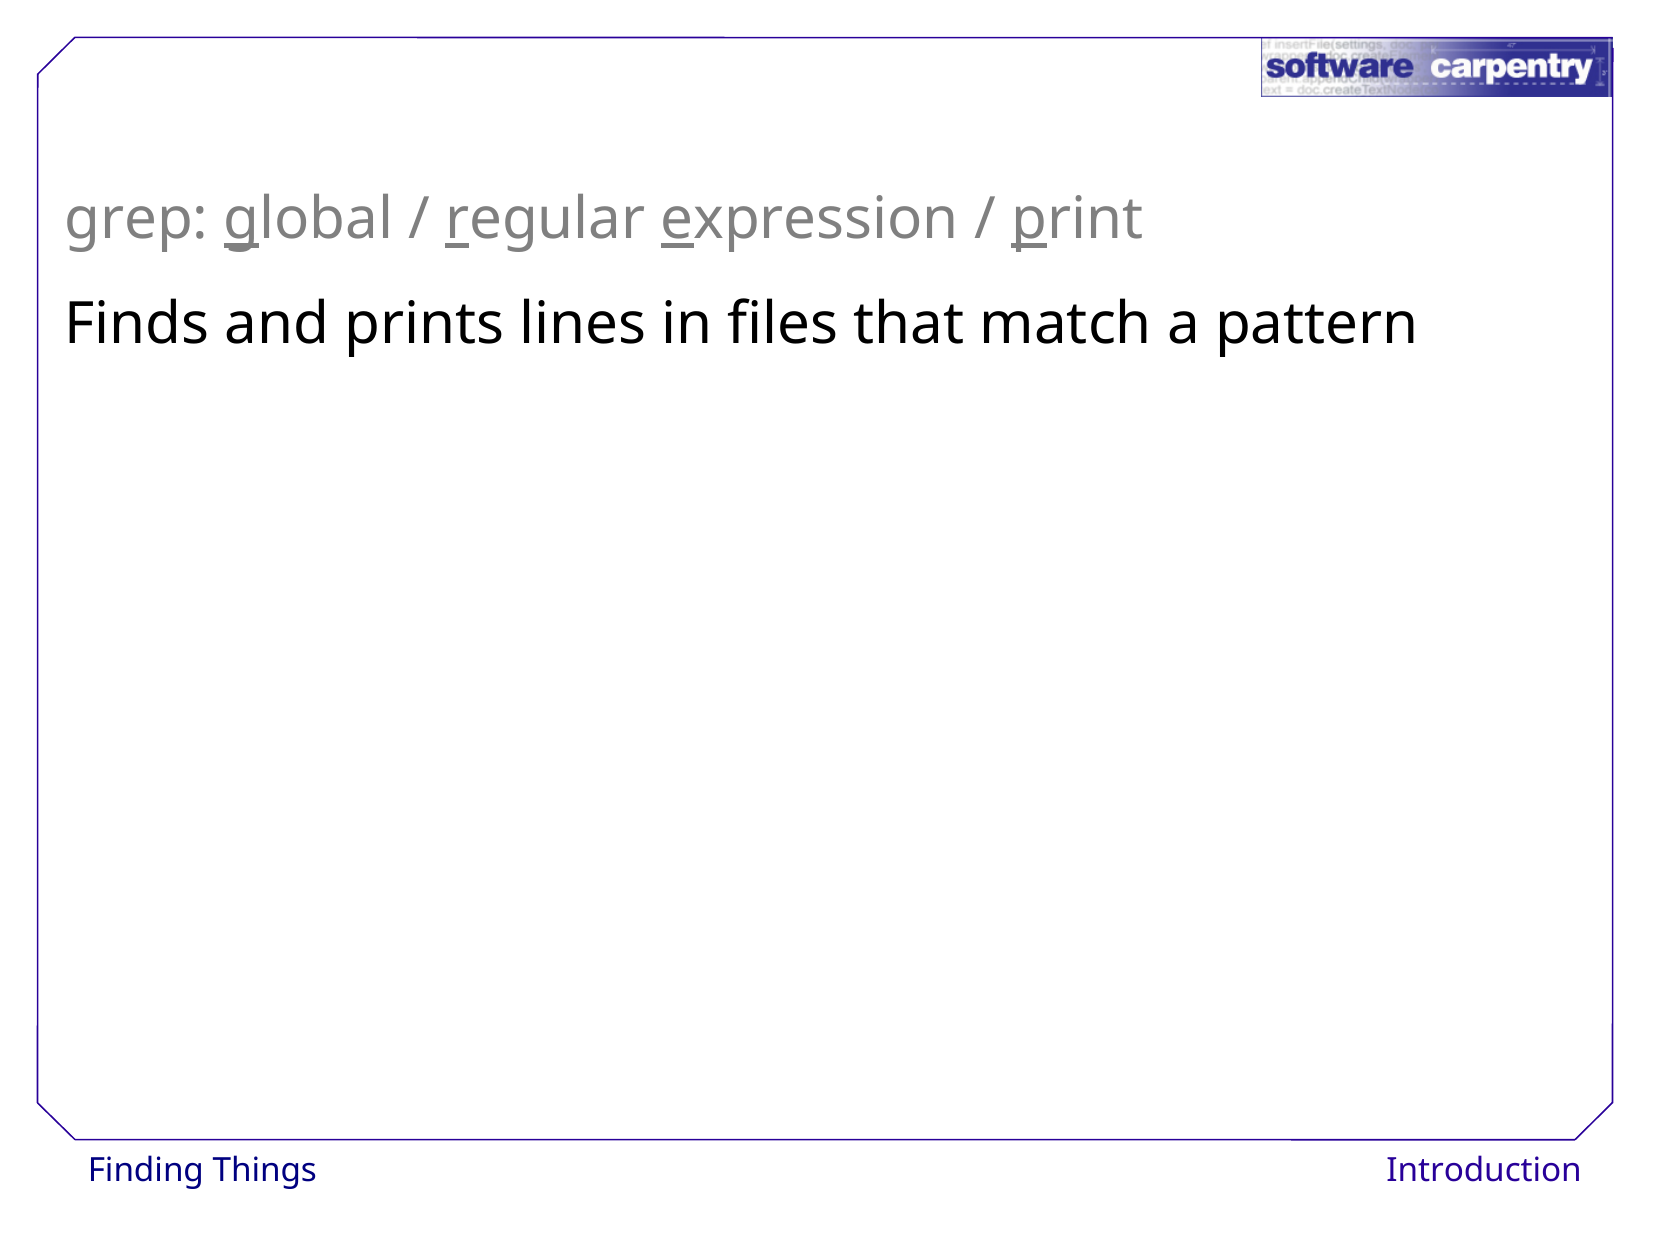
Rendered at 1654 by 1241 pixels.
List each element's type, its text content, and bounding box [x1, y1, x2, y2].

text_box grep: global / regular expression / print Finds and prints lines in files that match a pattern [49, 137, 1584, 364]
picture [1261, 39, 1613, 97]
